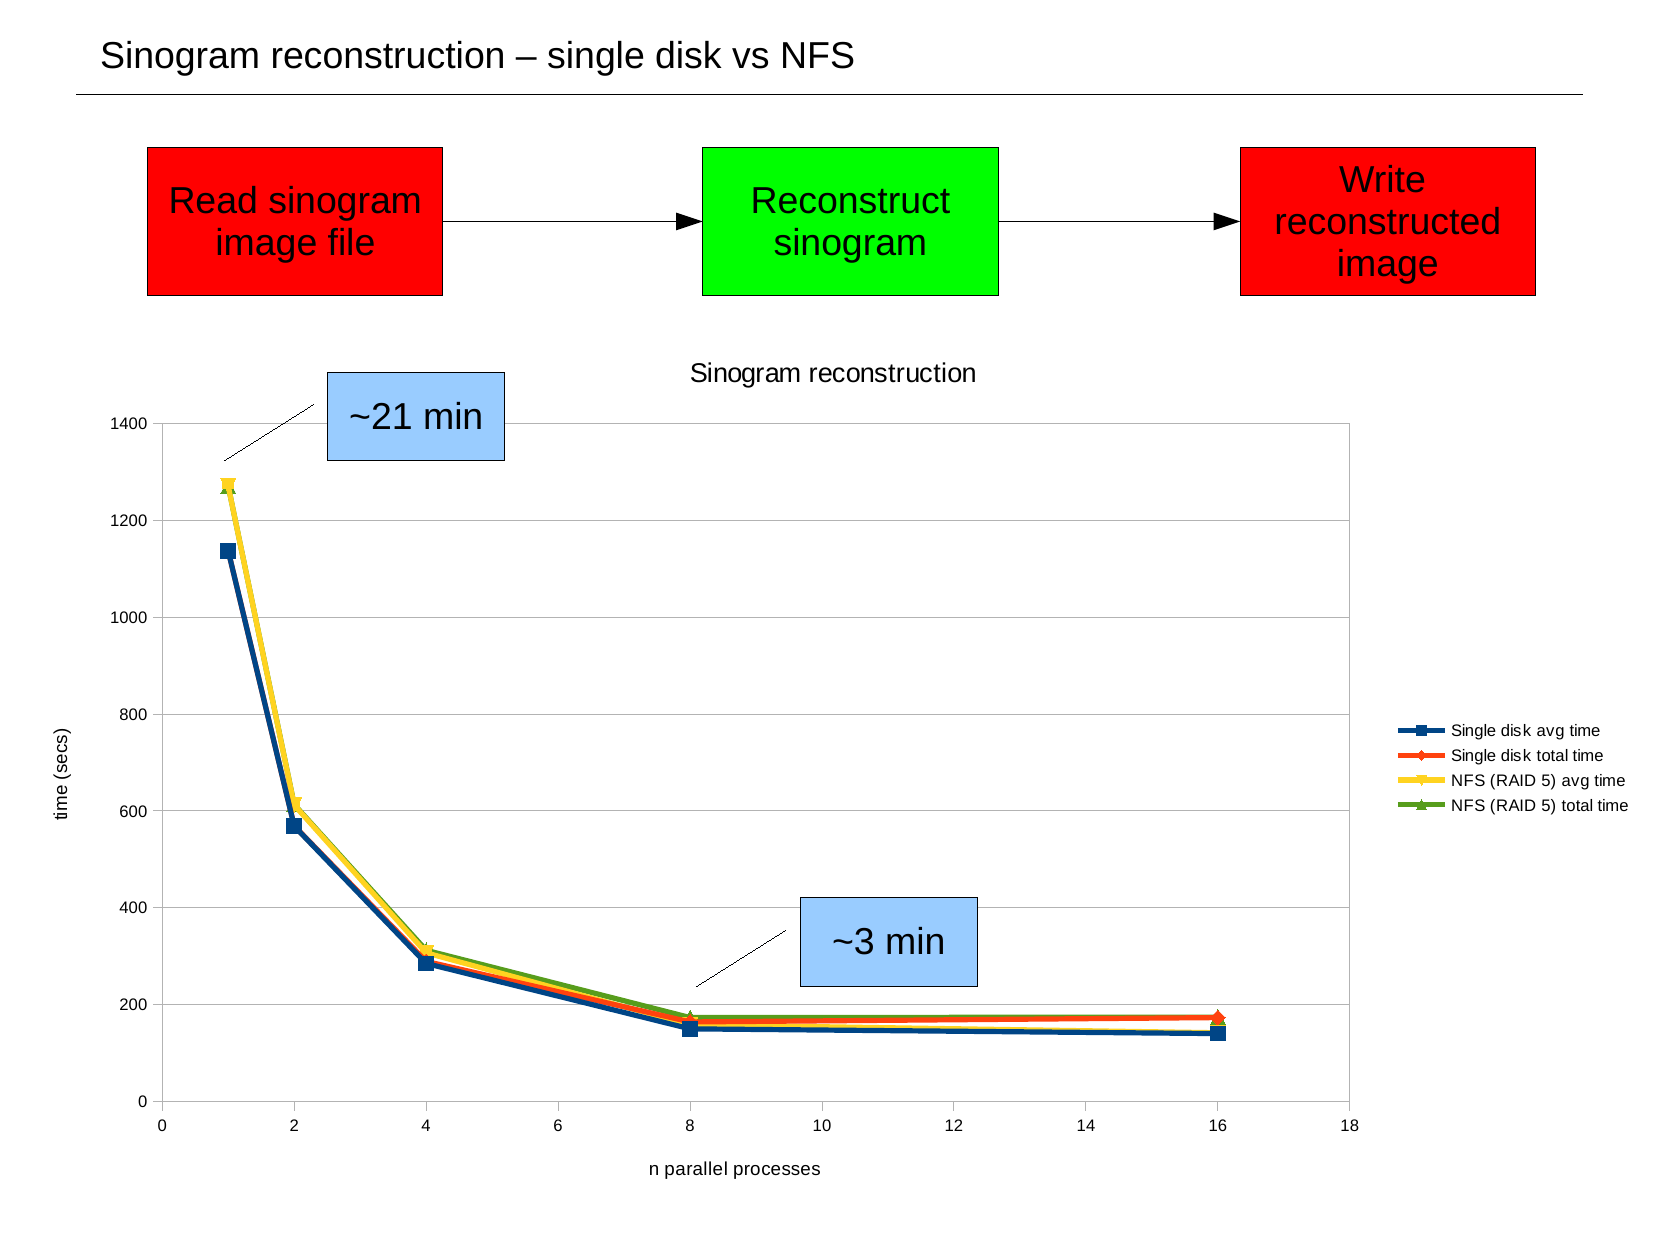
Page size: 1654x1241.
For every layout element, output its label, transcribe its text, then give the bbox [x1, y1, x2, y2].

text_box ~3 min [800, 898, 977, 986]
text_box Read sinogram image file [147, 147, 443, 296]
text_box ~21 min [328, 372, 505, 461]
text_box Sinogram reconstruction – single disk vs NFS [85, 27, 871, 89]
text_box Write reconstructed image [1240, 147, 1536, 296]
text_box Reconstruct sinogram [702, 147, 999, 296]
chart [17, 324, 1648, 1211]
